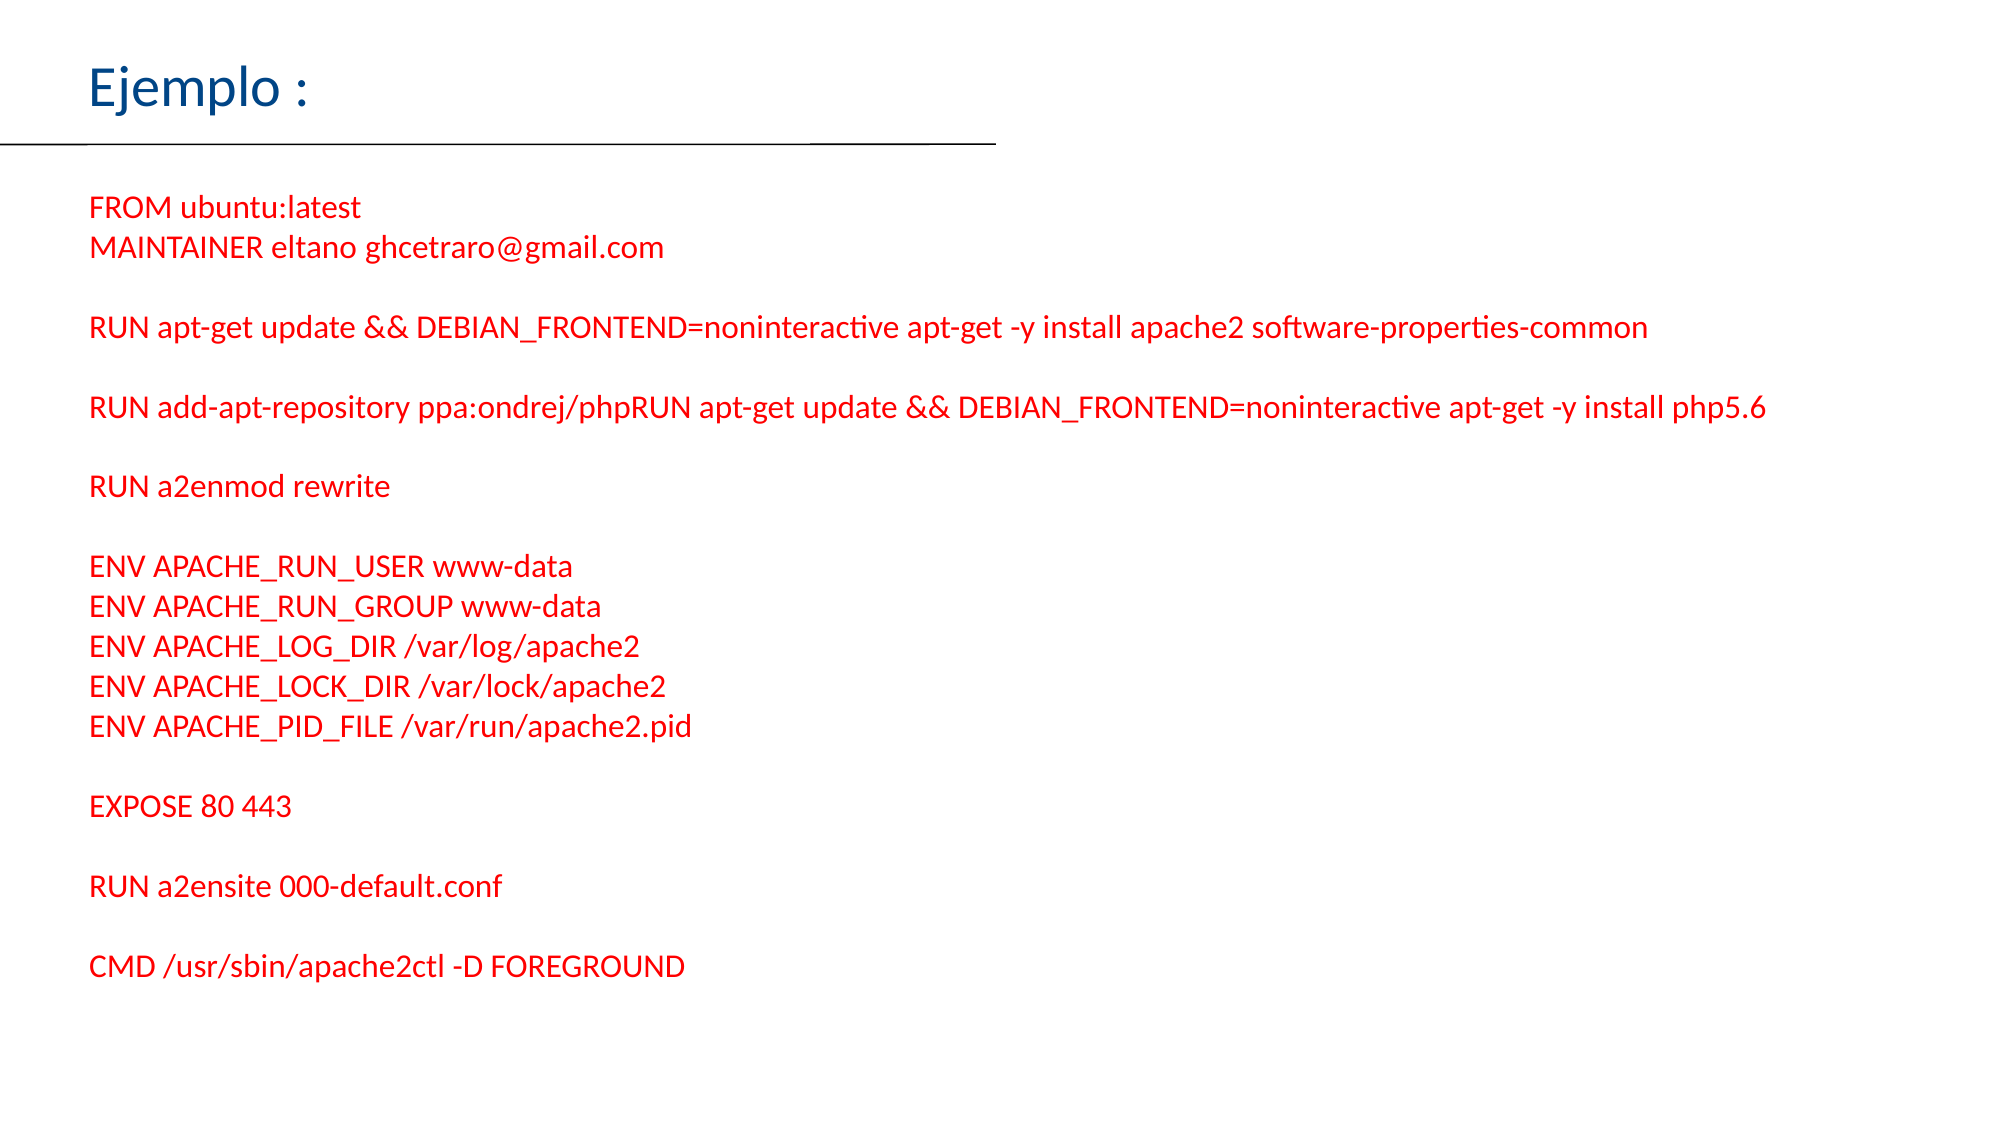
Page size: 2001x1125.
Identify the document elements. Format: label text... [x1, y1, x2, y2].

text_box Ejemplo : [74, 40, 1080, 126]
text_box FROM ubuntu:latest MAINTAINER eltano ghcetraro@gmail.com RUN apt-get update && DEBIAN_FRONTEND=noninteractive apt-get -y install apache2 software-properties-common RUN add-apt-repository ppa:ondrej/phpRUN apt-get update && DEBIAN_FRONTEND=noninteractive apt-get -y install php5.6 RUN a2enmod rewrite ENV APACHE_RUN_USER www-data ENV APACHE_RUN_GROUP www-data ENV APACHE_LOG_DIR /var/log/apache2 ENV APACHE_LOCK_DIR /var/lock/apache2 ENV APACHE_PID_FILE /var/run/apache2.pid EXPOSE 80 443 RUN a2ensite 000-default.conf CMD /usr/sbin/apache2ctl -D FOREGROUND [74, 178, 1911, 991]
